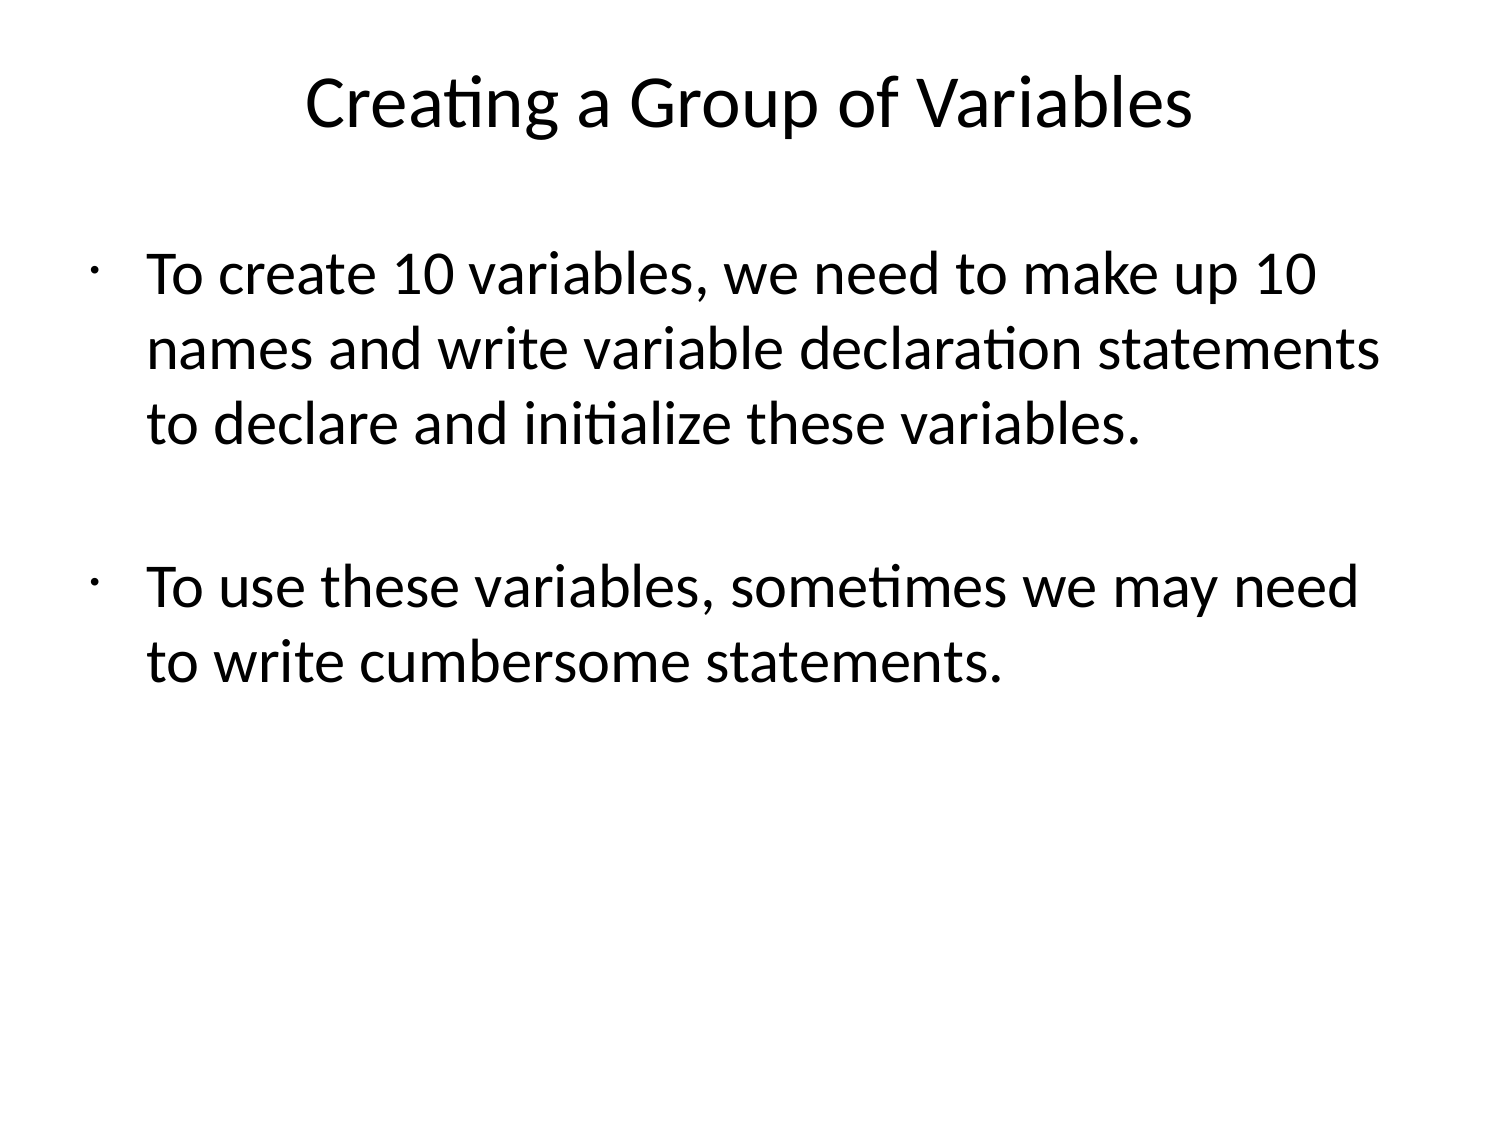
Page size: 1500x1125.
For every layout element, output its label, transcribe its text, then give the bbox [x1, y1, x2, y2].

title Creating a Group of Variables [75, 45, 1425, 224]
list To create 10 variables, we need to make up 10 names and write variable declaration statements to declare and initialize these variables. To use these variables, sometimes we may need to write cumbersome statements. [75, 224, 1425, 968]
